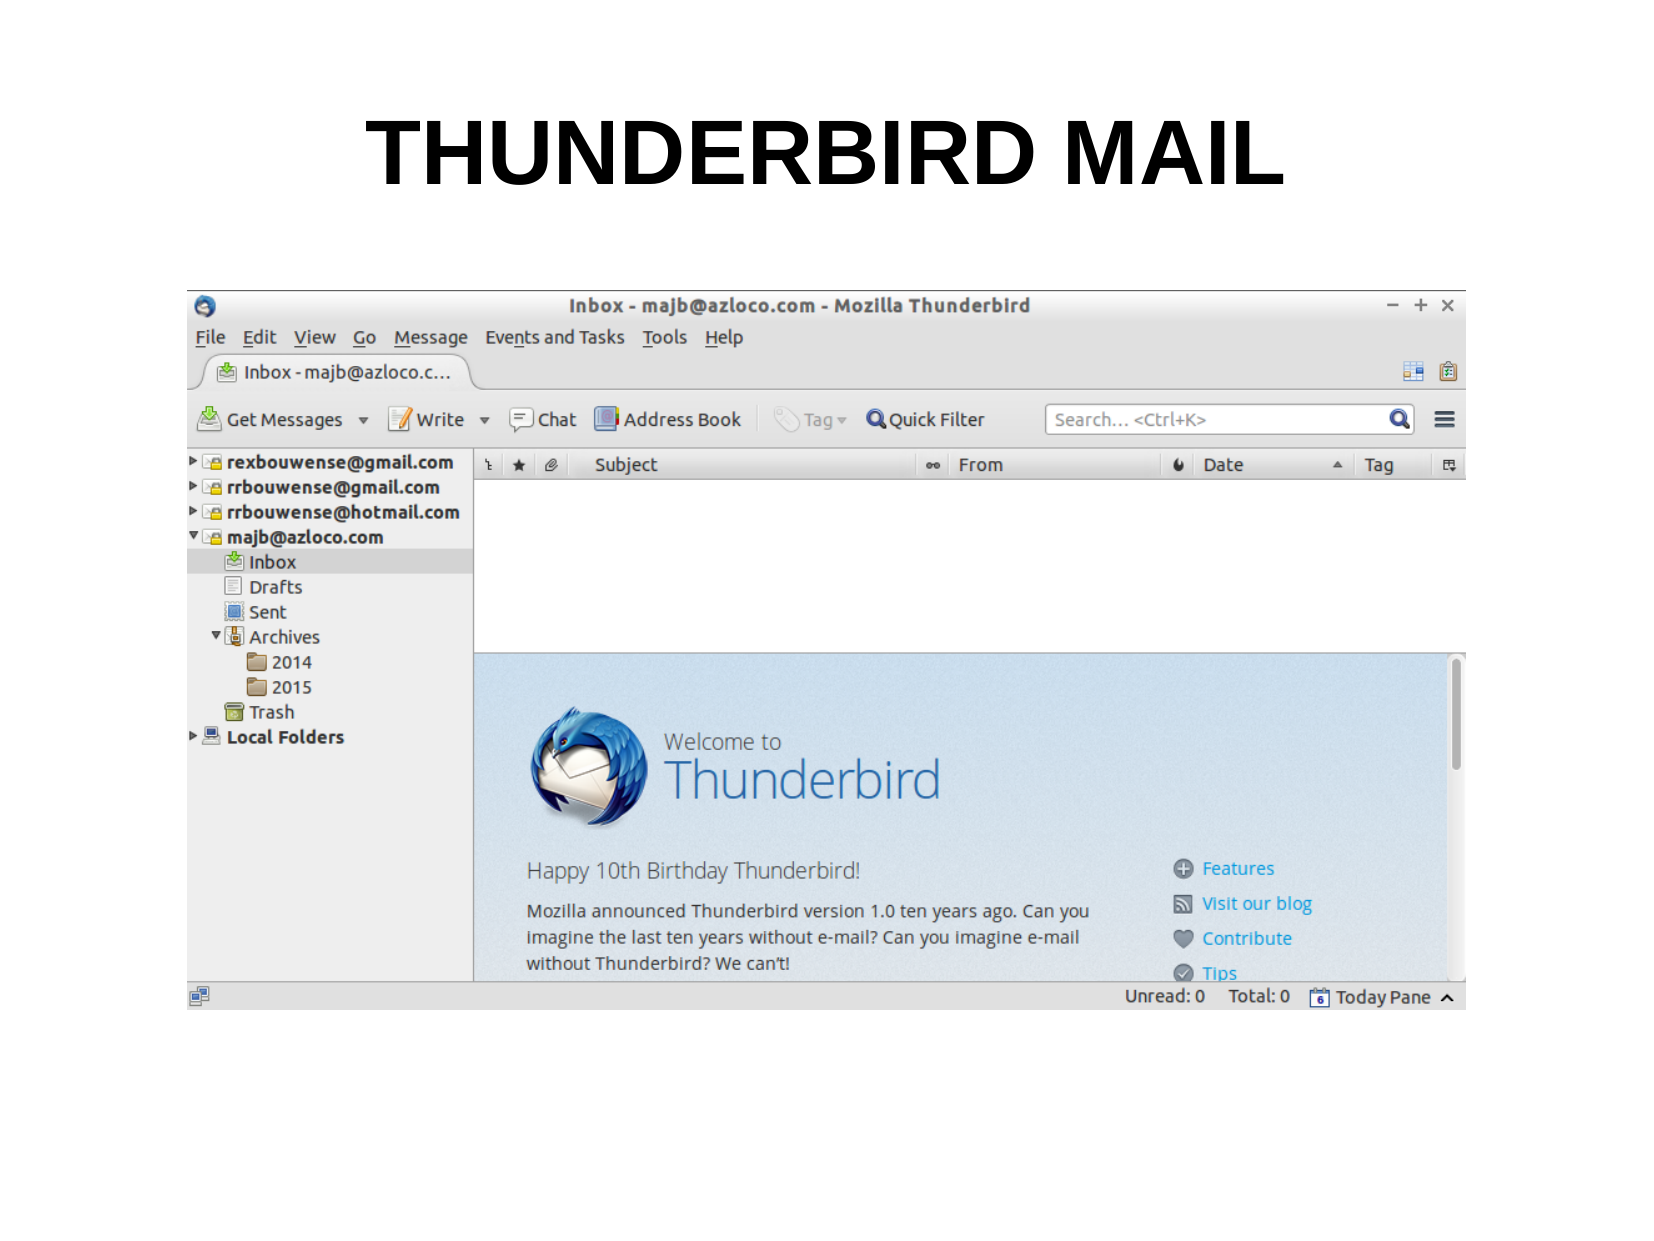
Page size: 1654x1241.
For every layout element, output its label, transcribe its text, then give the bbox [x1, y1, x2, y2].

picture [187, 290, 1466, 1010]
title THUNDERBIRD MAIL [82, 49, 1571, 257]
